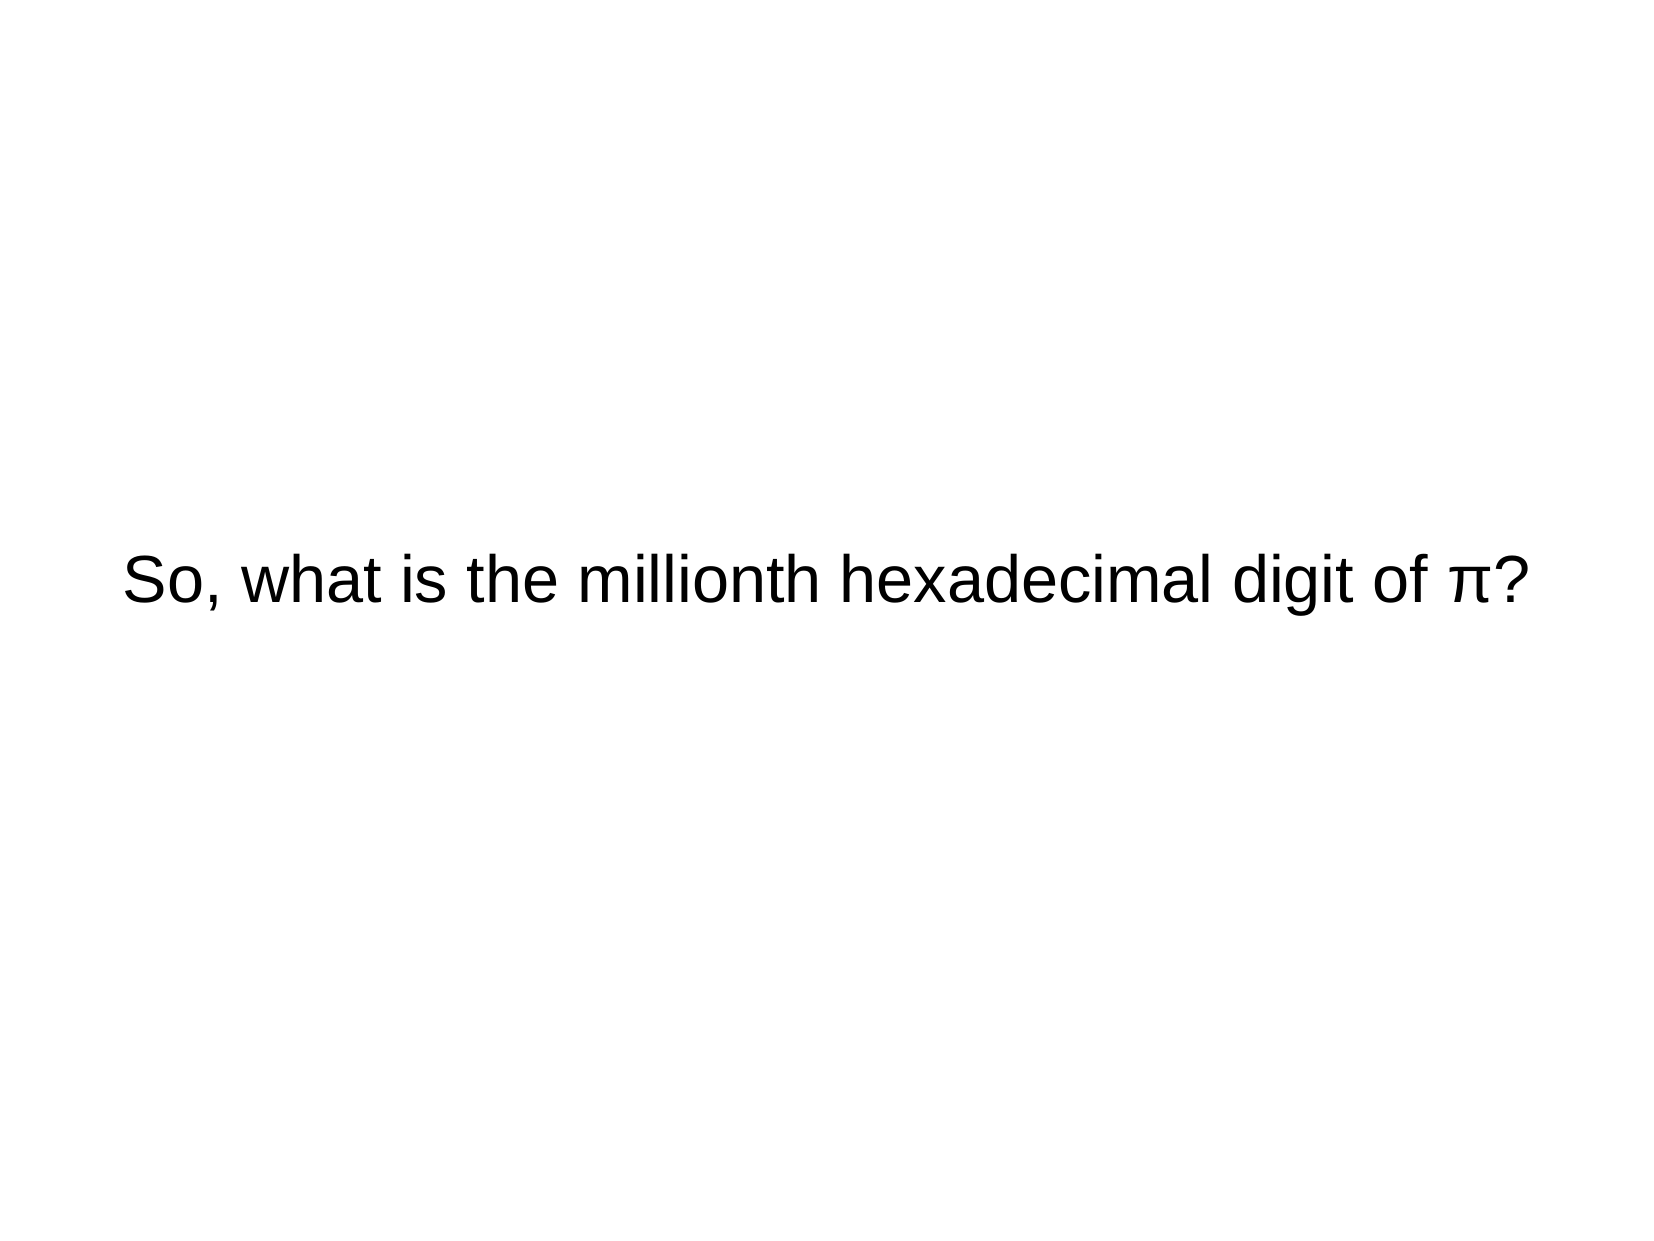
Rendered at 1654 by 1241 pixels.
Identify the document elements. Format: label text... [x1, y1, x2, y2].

subtitle So, what is the millionth hexadecimal digit of π? [82, 49, 1571, 1109]
